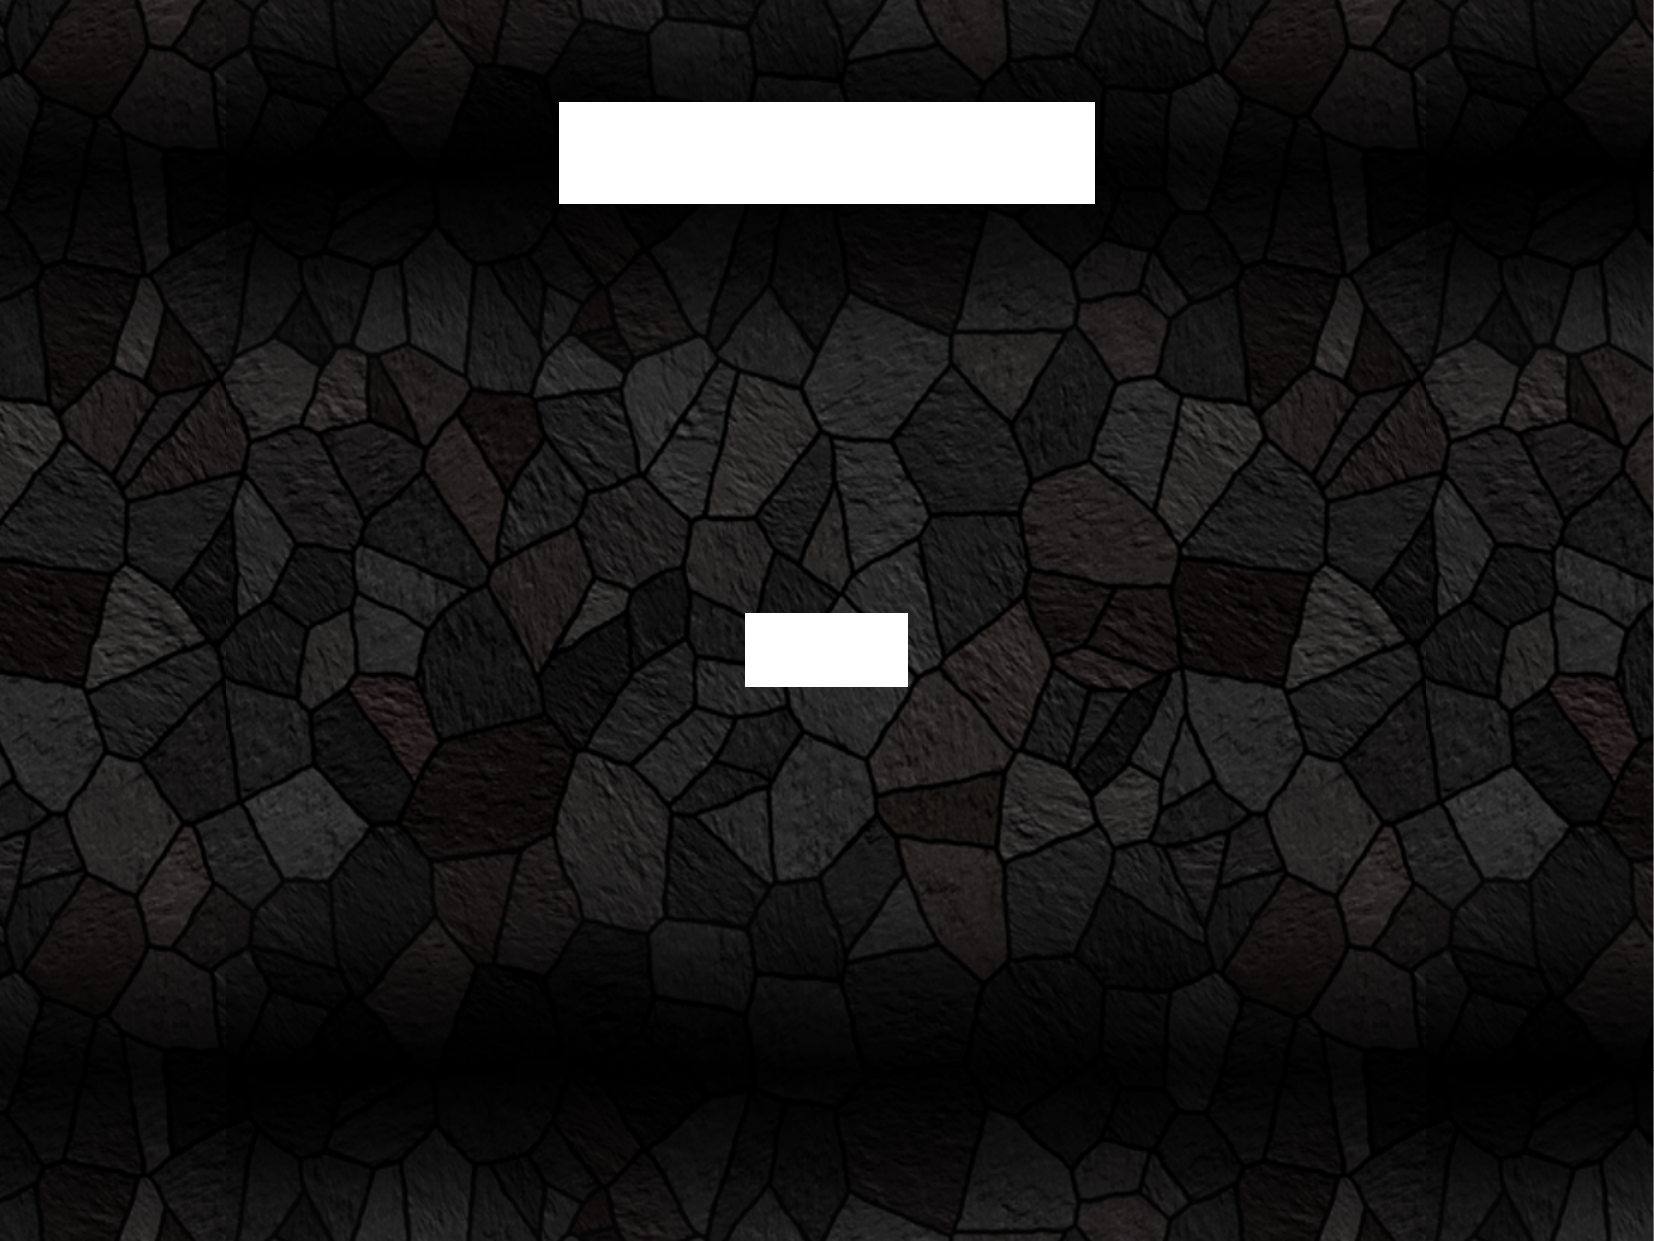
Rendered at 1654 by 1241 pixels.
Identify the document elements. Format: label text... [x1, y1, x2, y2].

subtitle DIA 4 [82, 290, 1571, 1010]
picture [0, 0, 1654, 1241]
title Taller Django [82, 49, 1571, 257]
